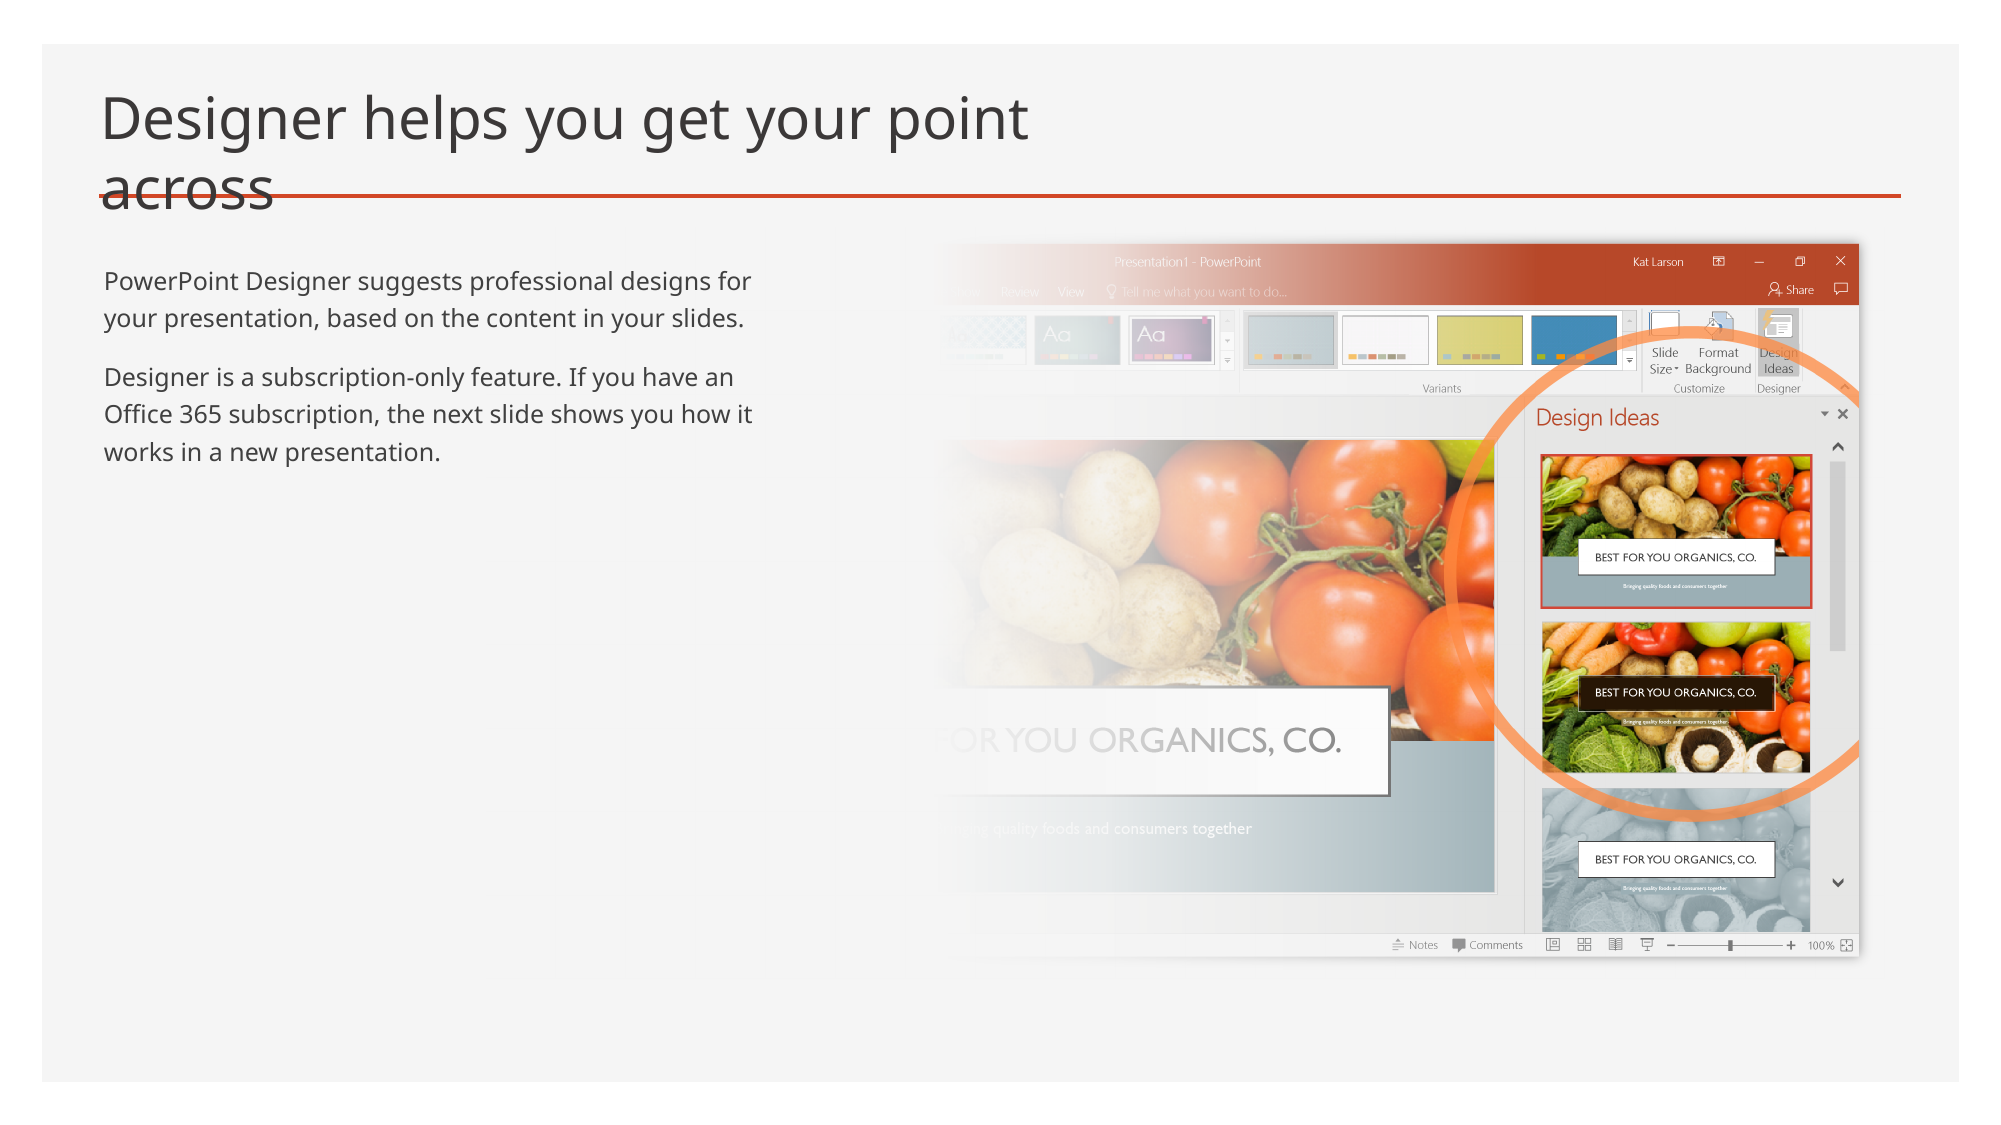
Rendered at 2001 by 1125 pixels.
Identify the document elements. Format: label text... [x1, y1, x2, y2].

title Designer helps you get your point across [85, 73, 1214, 179]
picture [486, 227, 1885, 979]
text_box PowerPoint Designer suggests professional designs for your presentation, based on the content in your slides. Designer is a subscription-only feature. If you have an Office 365 subscription, the next slide shows you how it works in a new presentation. [88, 250, 798, 886]
